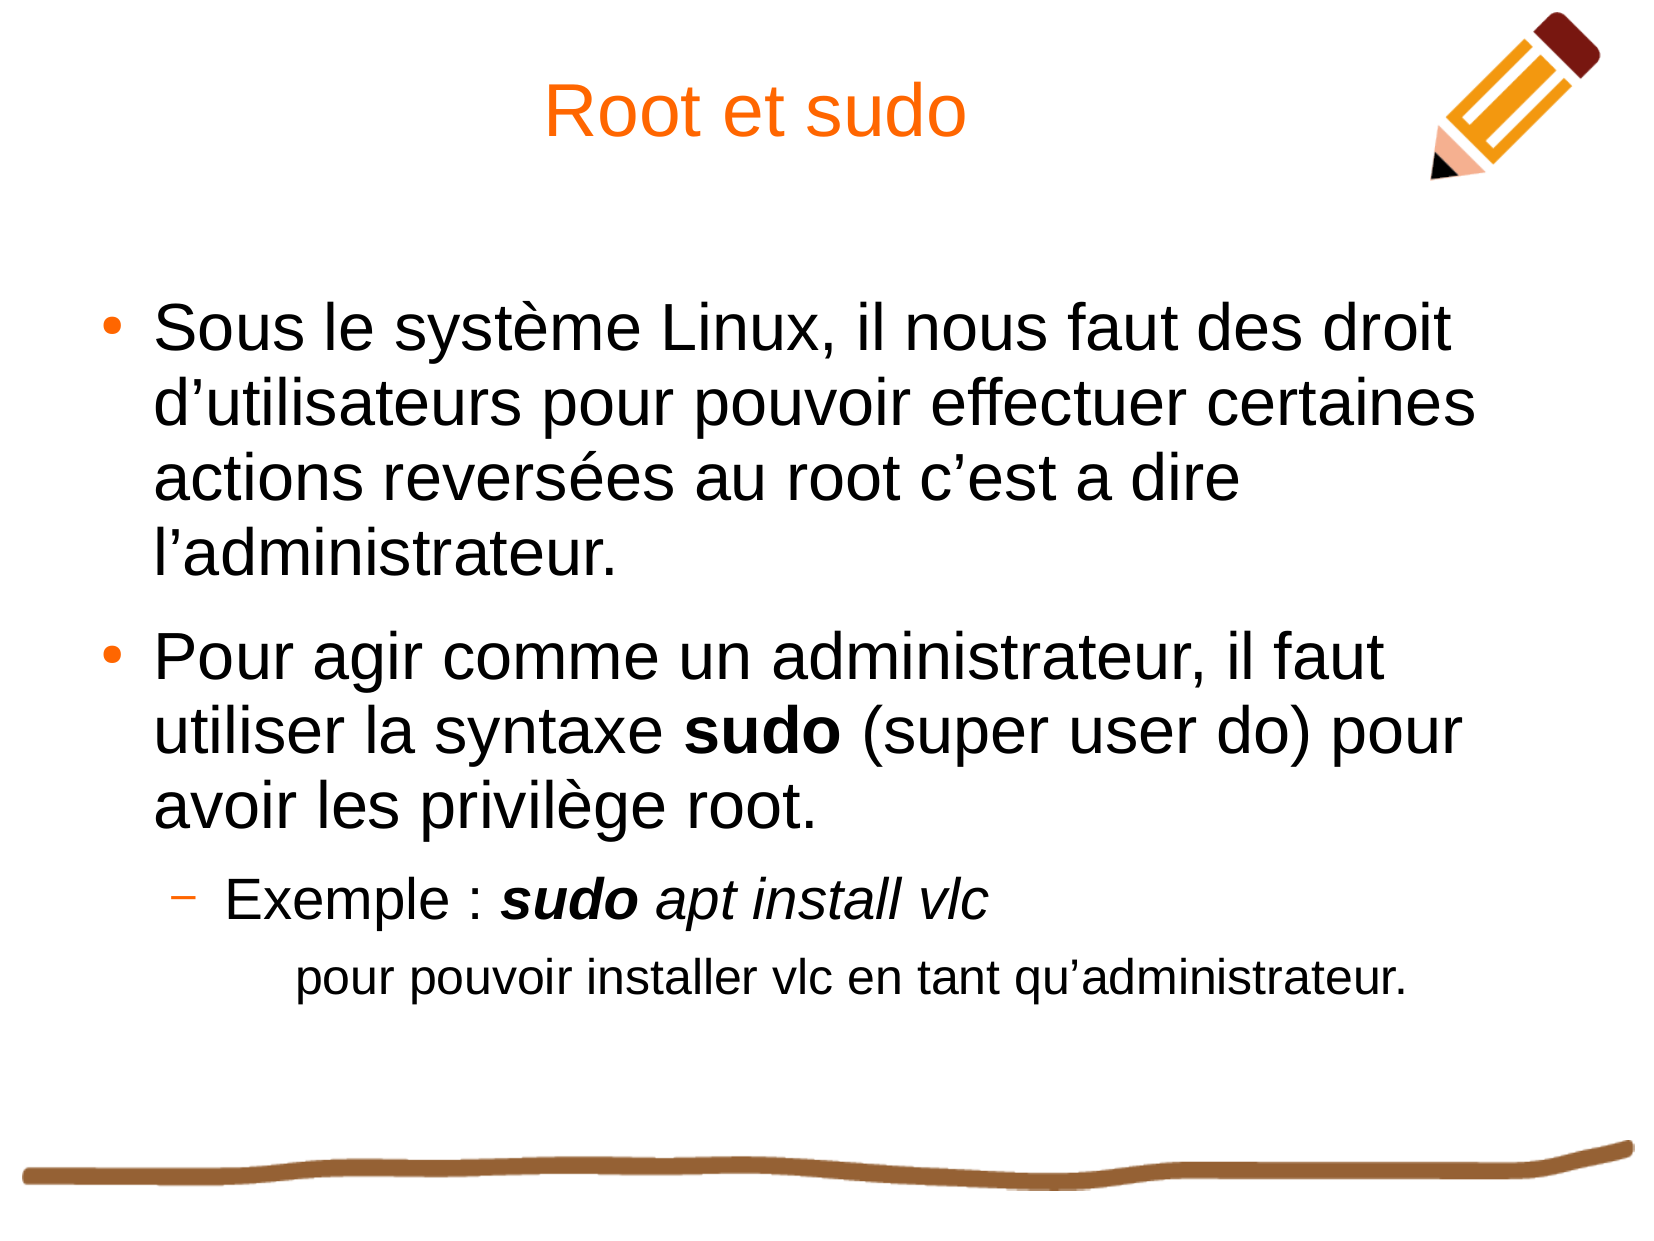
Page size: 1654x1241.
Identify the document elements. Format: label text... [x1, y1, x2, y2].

title Root et sudo [82, 49, 1430, 172]
list Sous le système Linux, il nous faut des droit d’utilisateurs pour pouvoir effectuer certaines actions reversées au root c’est a dire l’administrateur. Pour agir comme un administrateur, il faut utiliser la syntaxe sudo (super user do) pour avoir les privilège root. Exemple : sudo apt install vlc pour pouvoir installer vlc en tant qu’administrateur. [82, 290, 1512, 1122]
picture [22, 1140, 1635, 1191]
picture [1430, 12, 1601, 181]
